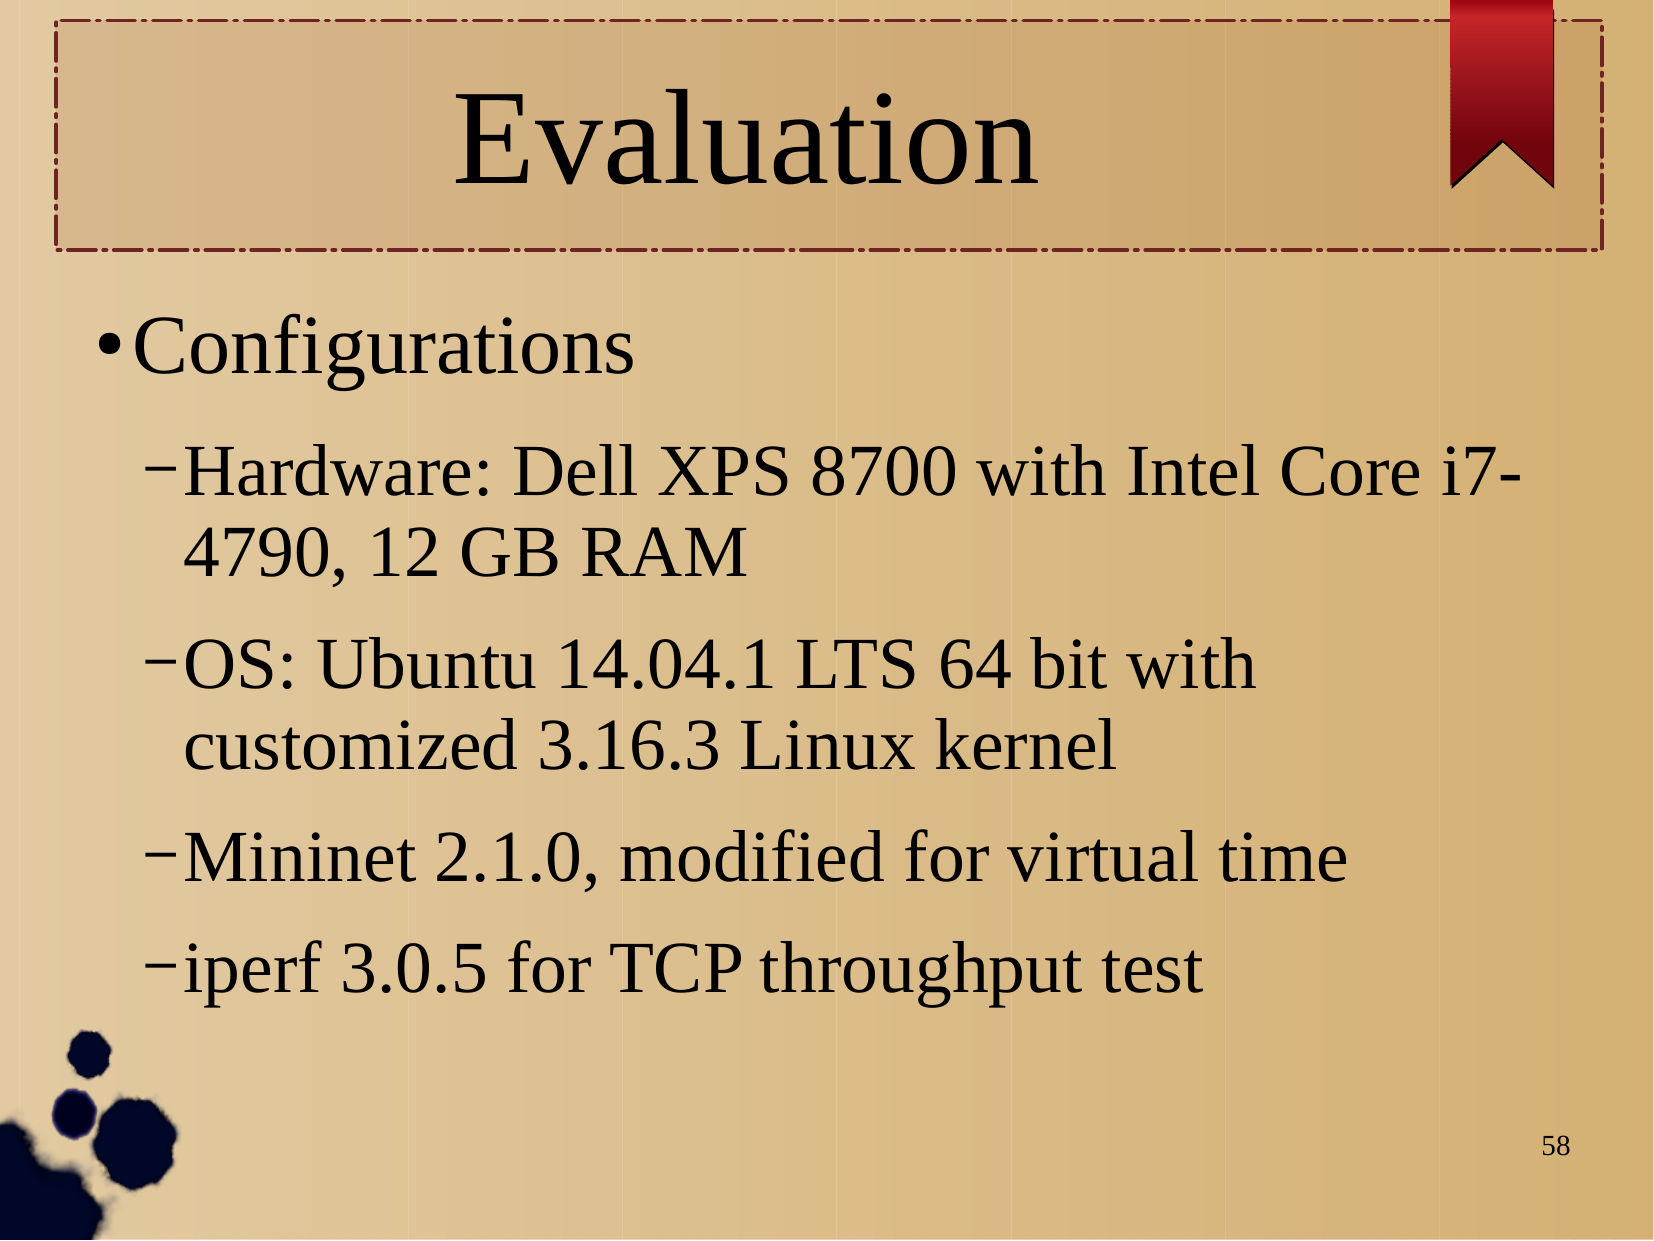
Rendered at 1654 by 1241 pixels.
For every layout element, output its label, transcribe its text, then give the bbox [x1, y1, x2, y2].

title Evaluation [82, 47, 1412, 229]
list Configurations Hardware: Dell XPS 8700 with Intel Core i7-4790, 12 GB RAM OS: Ubuntu 14.04.1 LTS 64 bit with customized 3.16.3 Linux kernel Mininet 2.1.0, modified for virtual time iperf 3.0.5 for TCP throughput test [82, 299, 1571, 1019]
